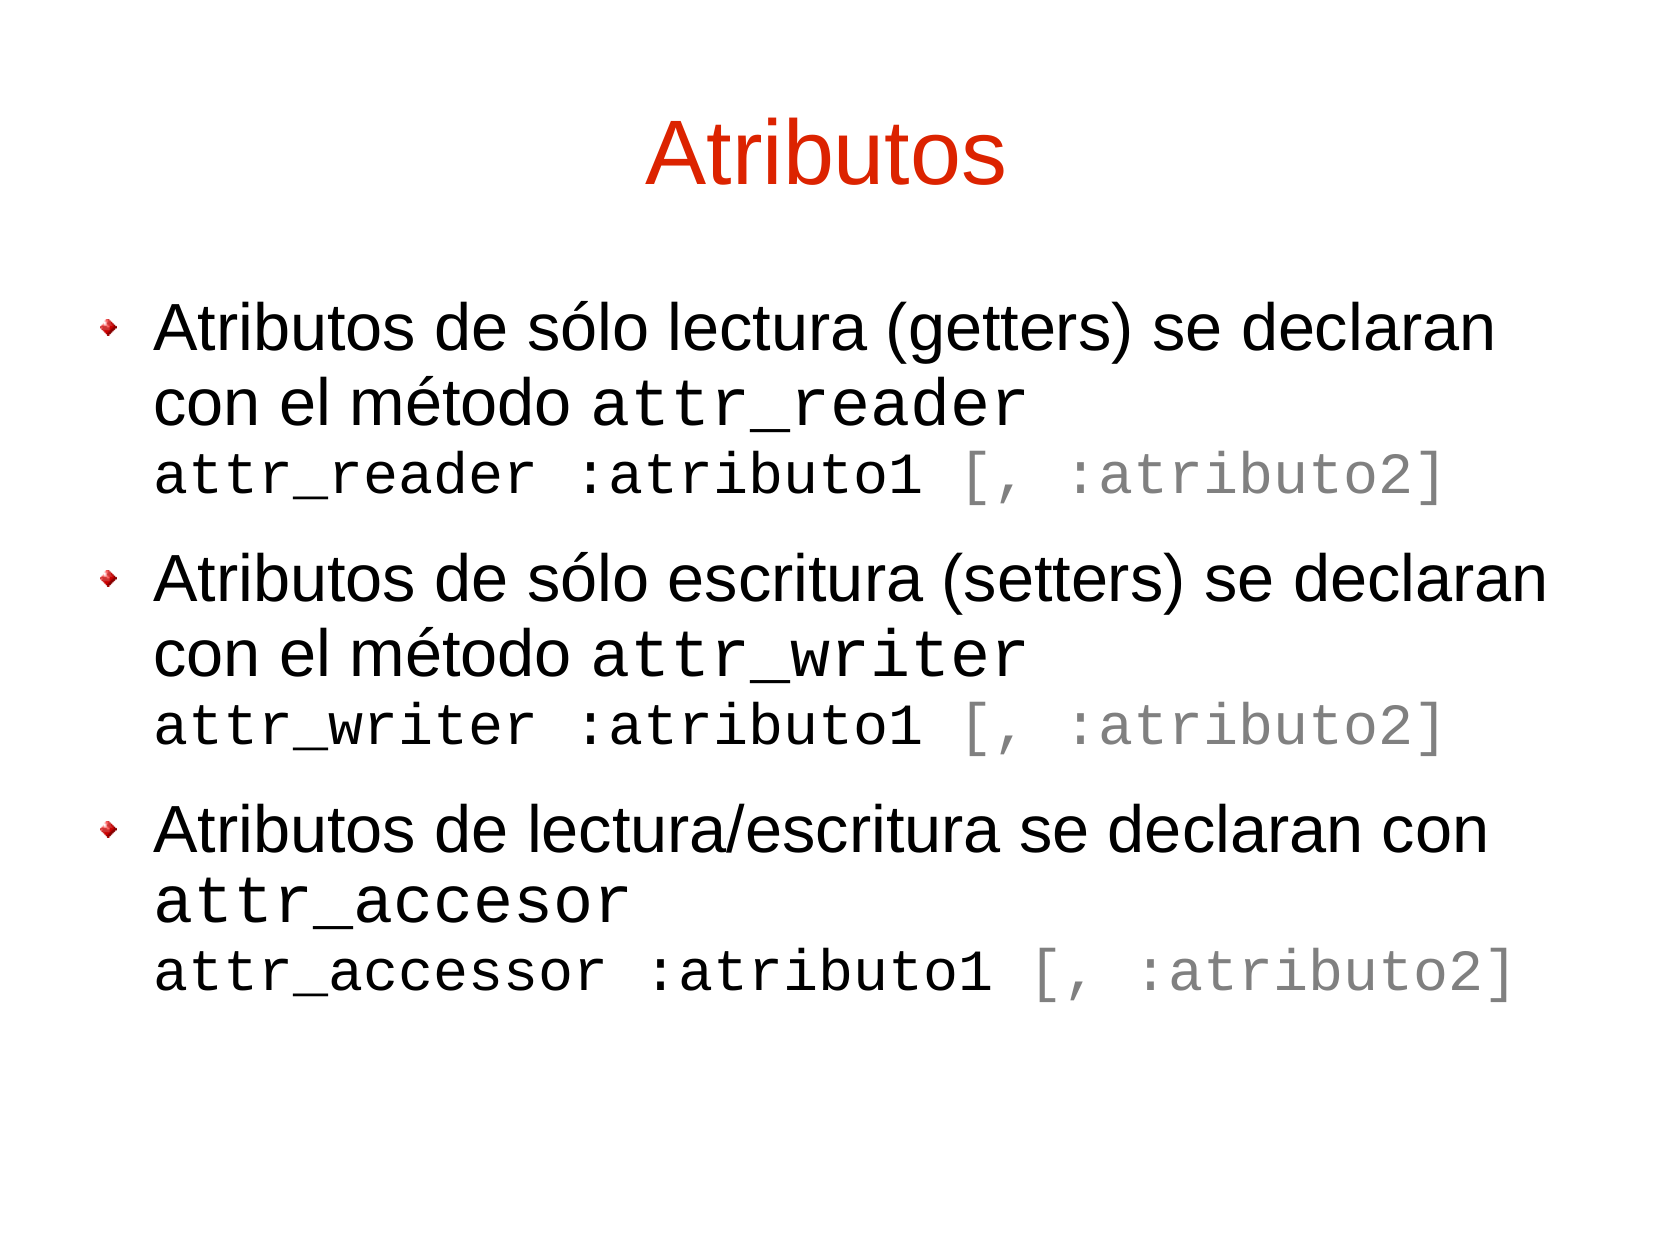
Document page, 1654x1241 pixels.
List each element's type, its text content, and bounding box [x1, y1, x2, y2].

list Atributos de sólo lectura (getters) se declaran con el método attr_reader attr_reader :atributo1 [, :atributo2] Atributos de sólo escritura (setters) se declaran con el método attr_writer attr_writer :atributo1 [, :atributo2] Atributos de lectura/escritura se declaran con attr_accesor attr_accessor :atributo1 [, :atributo2] [82, 290, 1571, 1109]
title Atributos [82, 49, 1571, 257]
